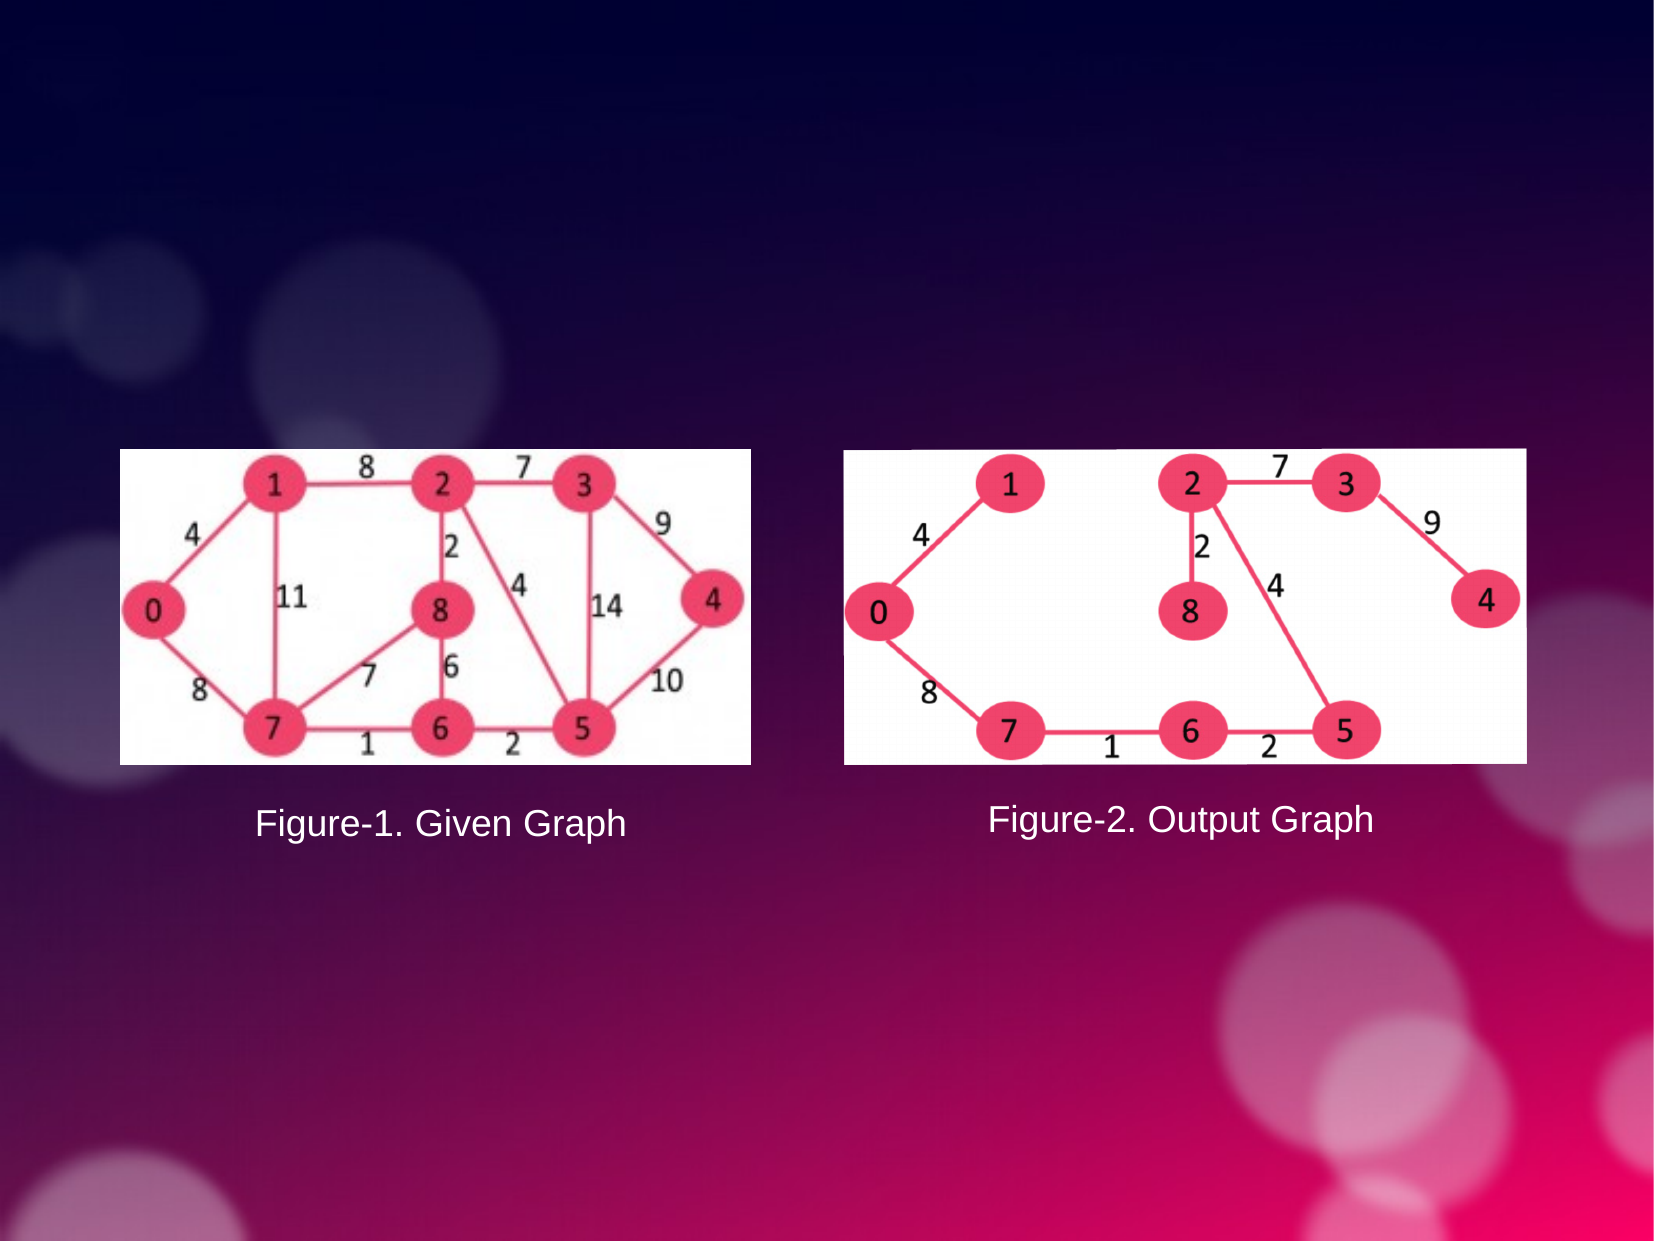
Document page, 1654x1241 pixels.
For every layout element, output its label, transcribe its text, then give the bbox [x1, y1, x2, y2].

picture [0, 0, 1654, 1241]
text_box Figure-2. Output Graph [972, 791, 1438, 848]
text_box Figure-1. Given Graph [165, 795, 646, 852]
